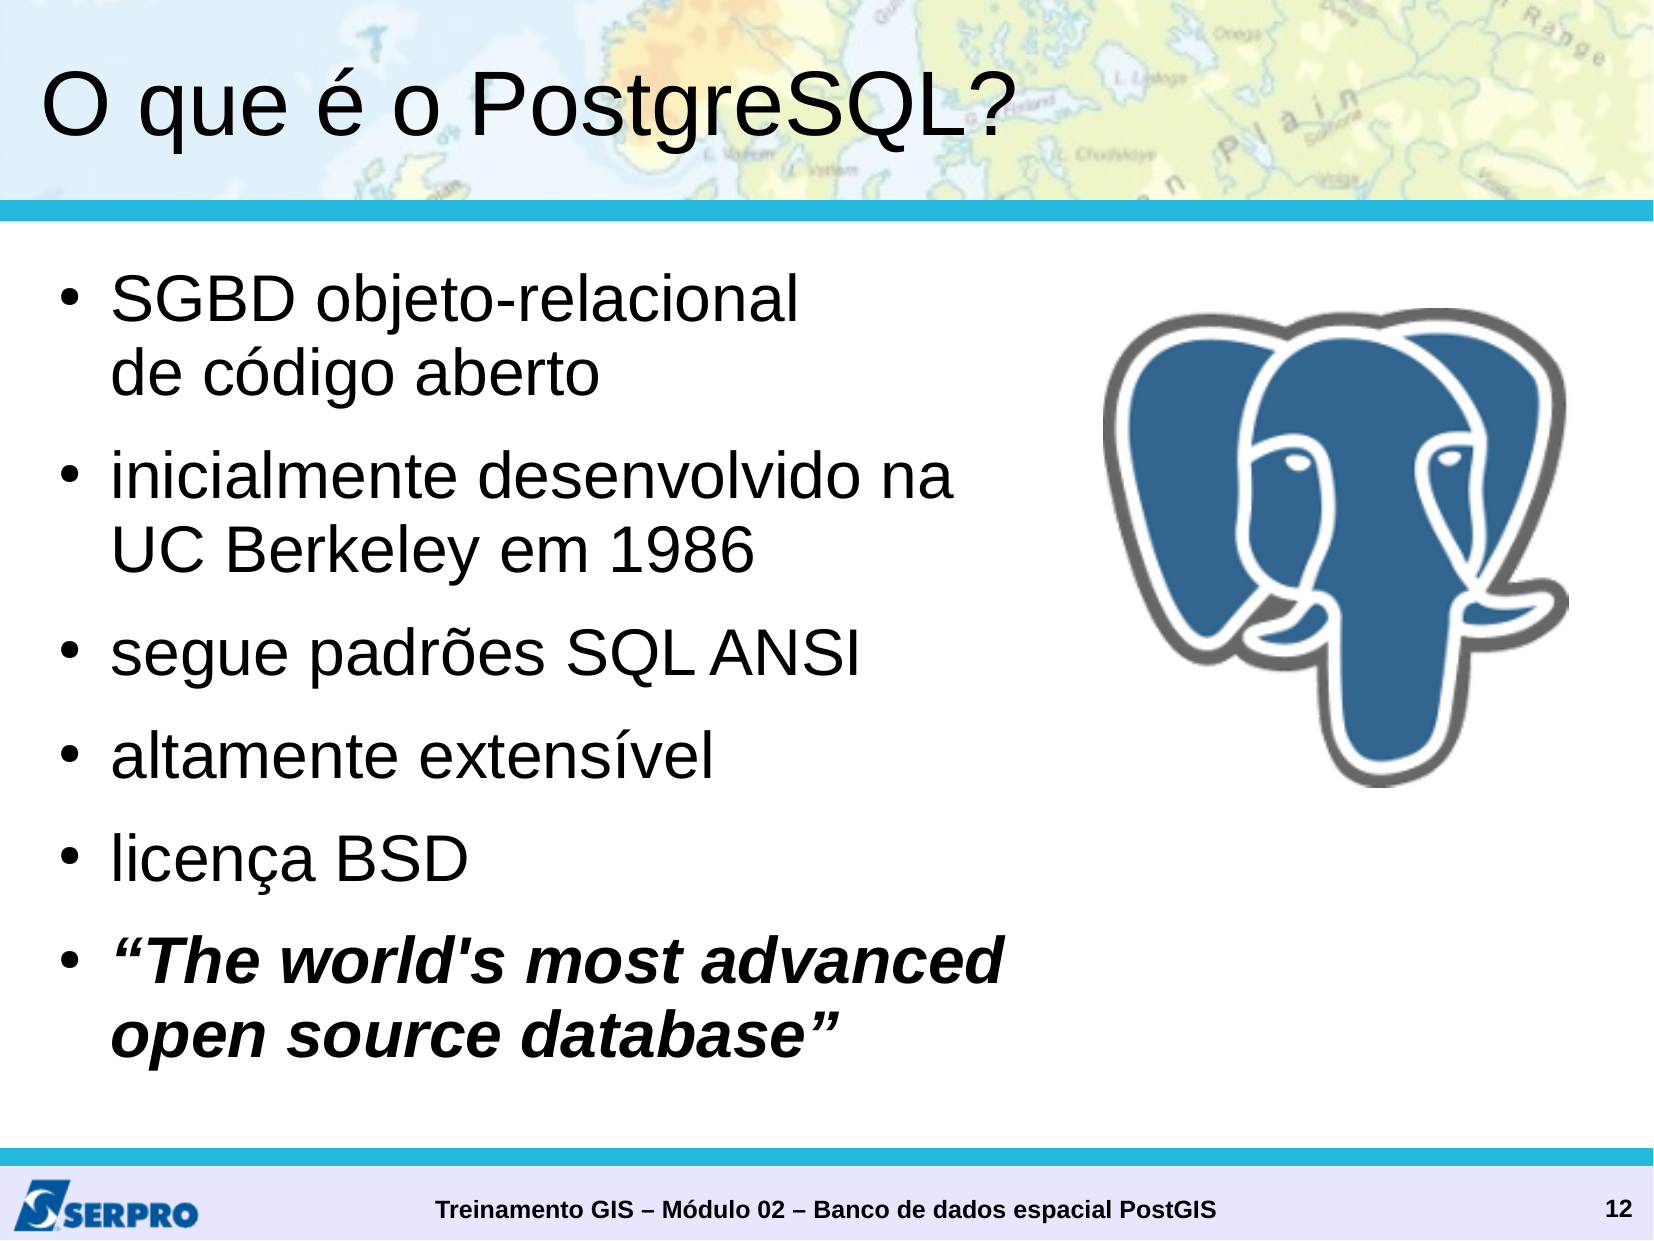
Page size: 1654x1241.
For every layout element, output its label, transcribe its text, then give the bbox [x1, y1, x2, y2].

picture [10, 1177, 201, 1235]
title O que é o PostgreSQL? [40, 49, 1614, 159]
list SGBD objeto-relacional de código aberto inicialmente desenvolvido na UC Berkeley em 1986 segue padrões SQL ANSI altamente extensível licença BSD “The world's most advanced open source database” [40, 261, 1151, 1081]
picture [1103, 308, 1569, 788]
